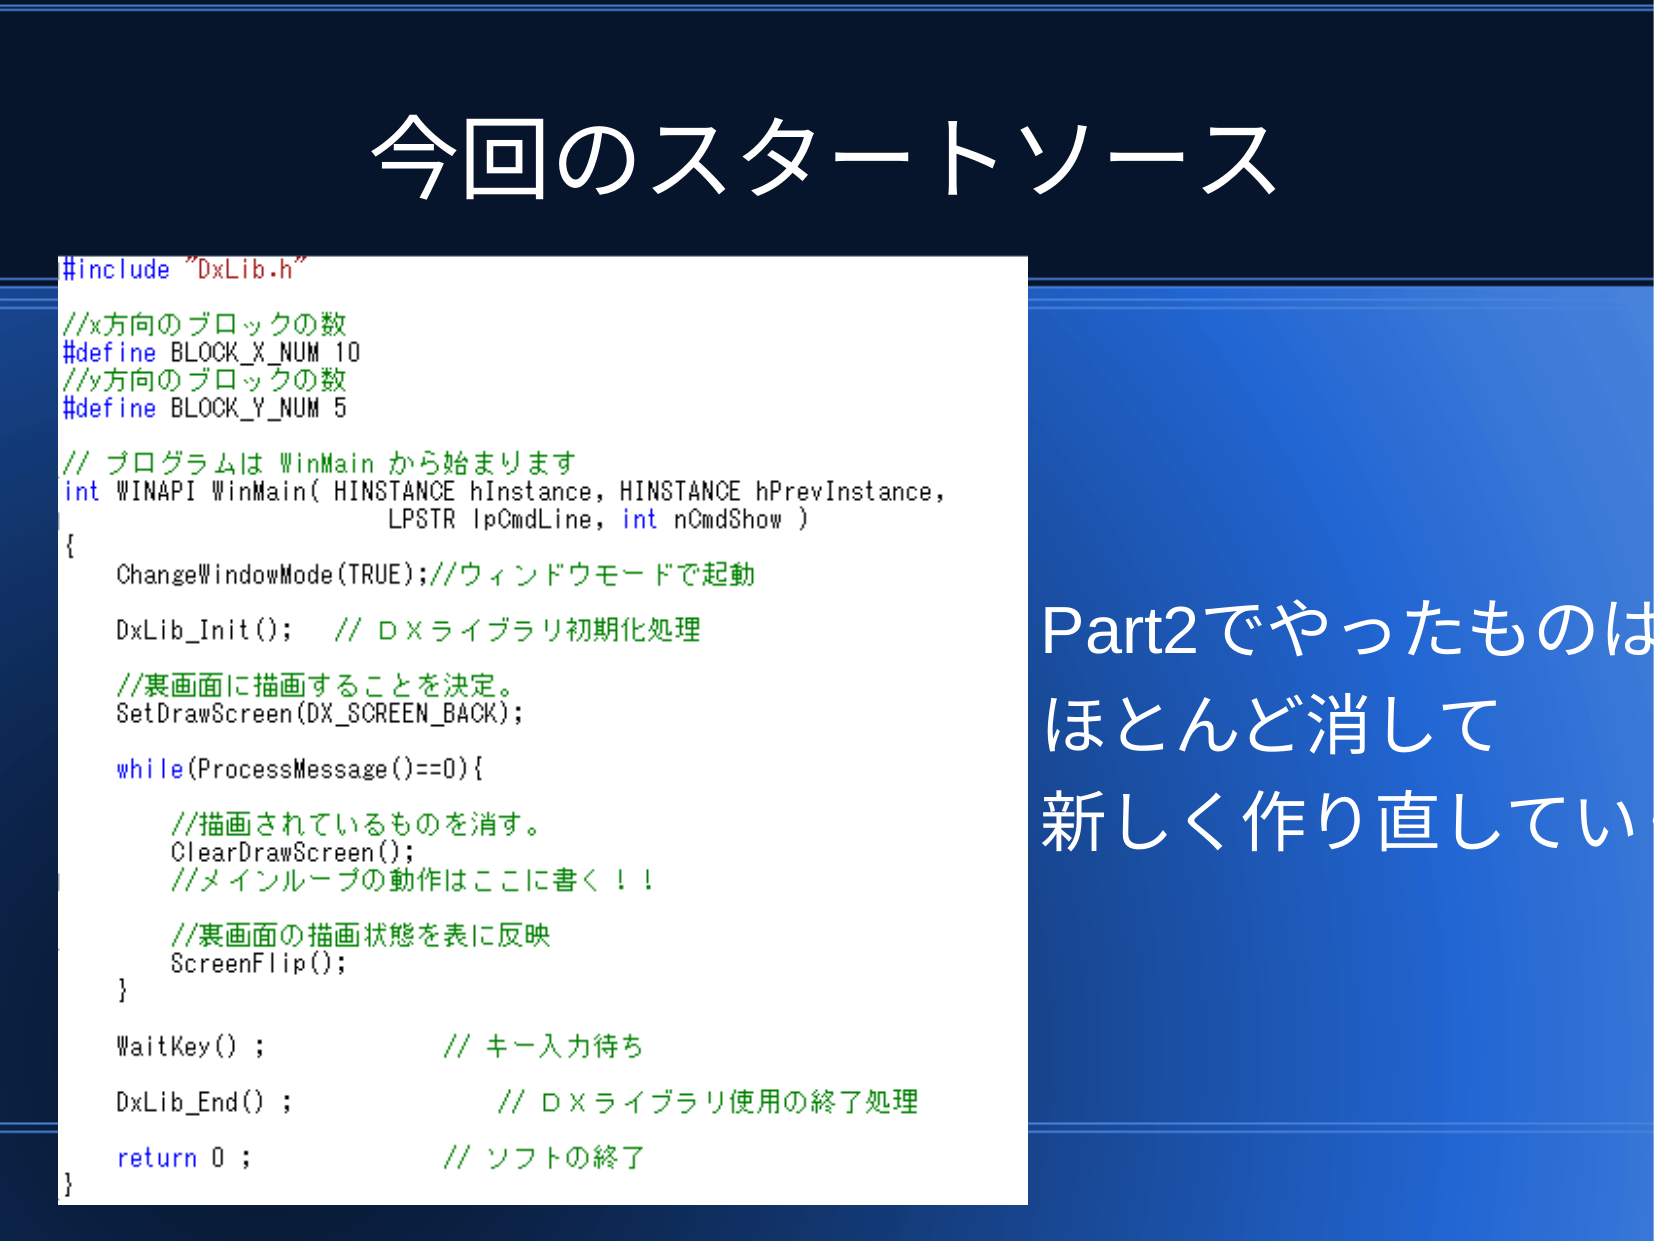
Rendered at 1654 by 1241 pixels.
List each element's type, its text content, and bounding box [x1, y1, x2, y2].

picture [1399, 810, 1424, 815]
picture [1399, 819, 1424, 825]
text_box Part2でやったものは ほとんど消して 新しく作り直していく。 [1025, 568, 1654, 792]
picture [0, 0, 1654, 1241]
title 今回のスタートソース [82, 49, 1571, 257]
picture [1399, 828, 1424, 834]
